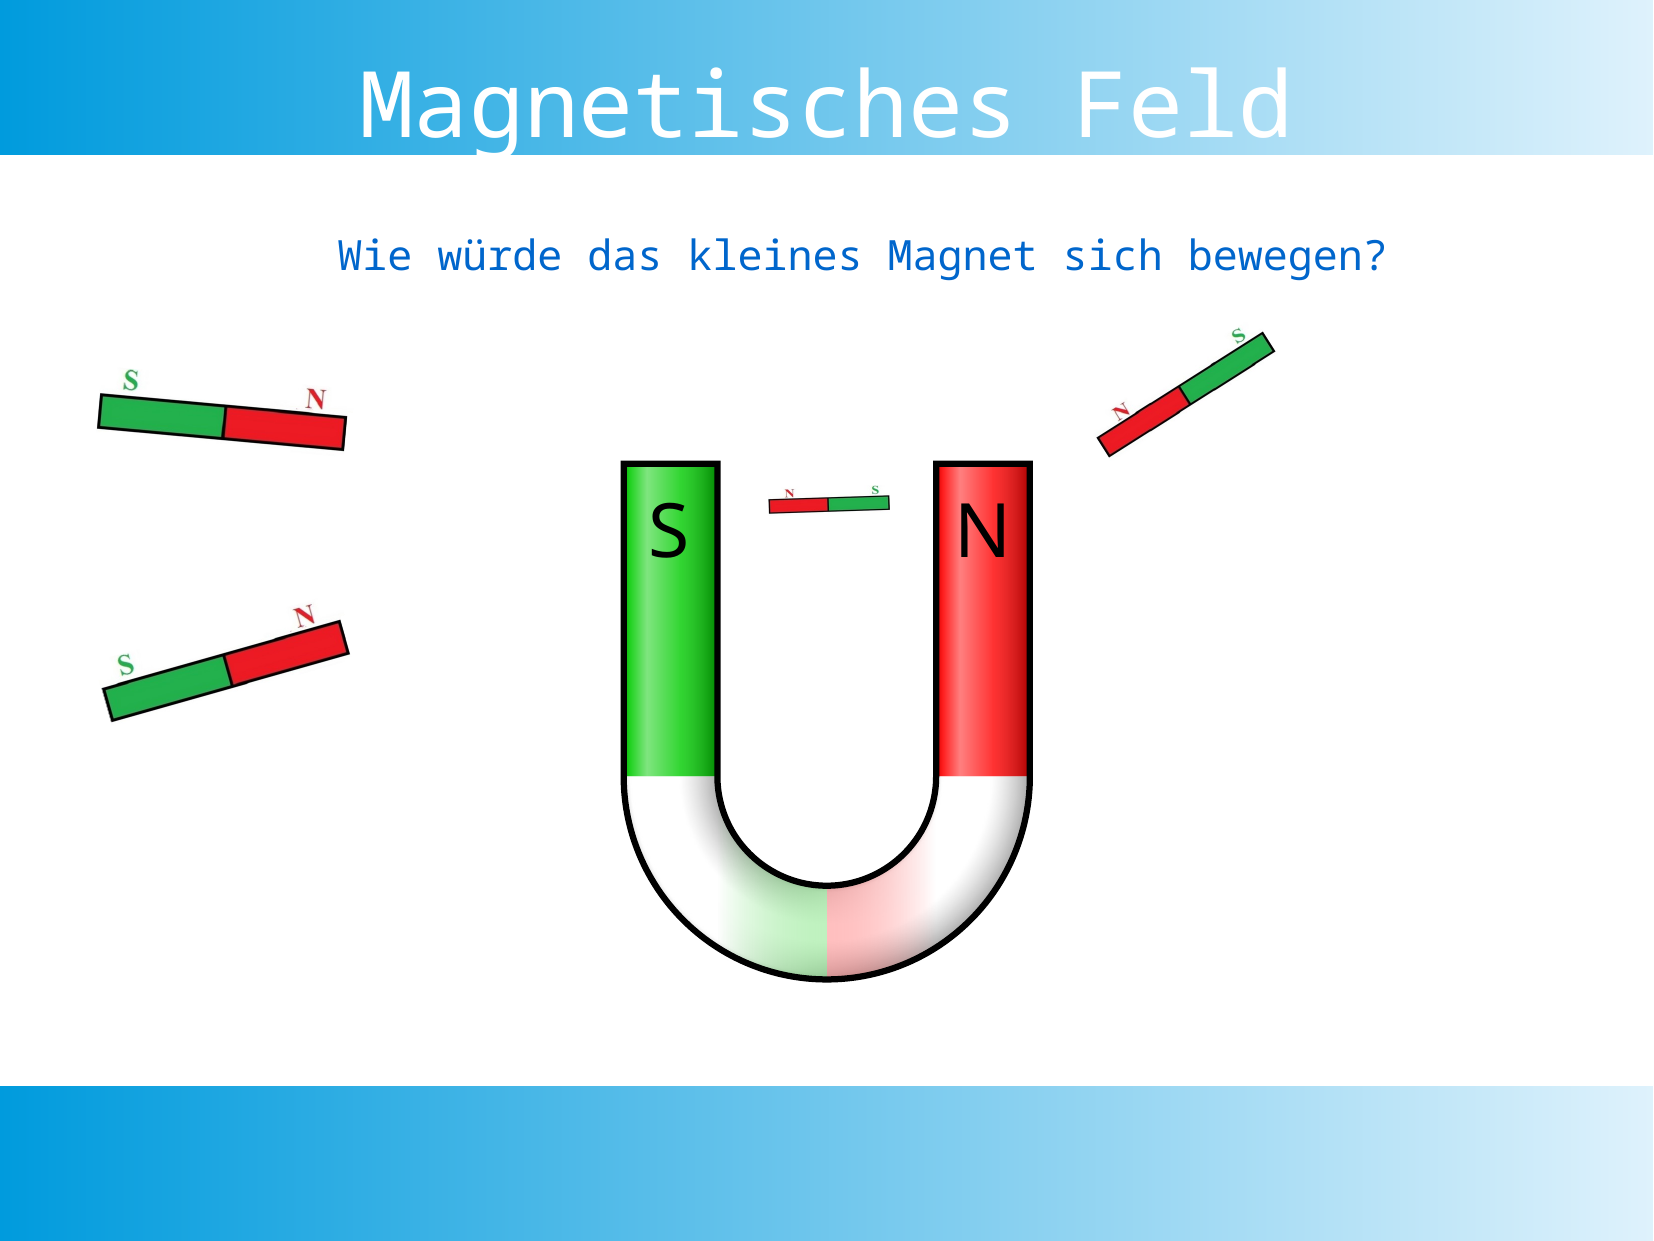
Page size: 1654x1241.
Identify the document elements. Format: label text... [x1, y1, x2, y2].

picture [357, 150, 1297, 1090]
picture [93, 592, 352, 728]
list Wie würde das kleines Magnet sich bewegen? [1297, 225, 1571, 945]
title Magnetisches Feld [82, 40, 1571, 163]
picture [95, 366, 355, 457]
list Wie würde das kleines Magnet sich bewegen? [82, 225, 357, 945]
